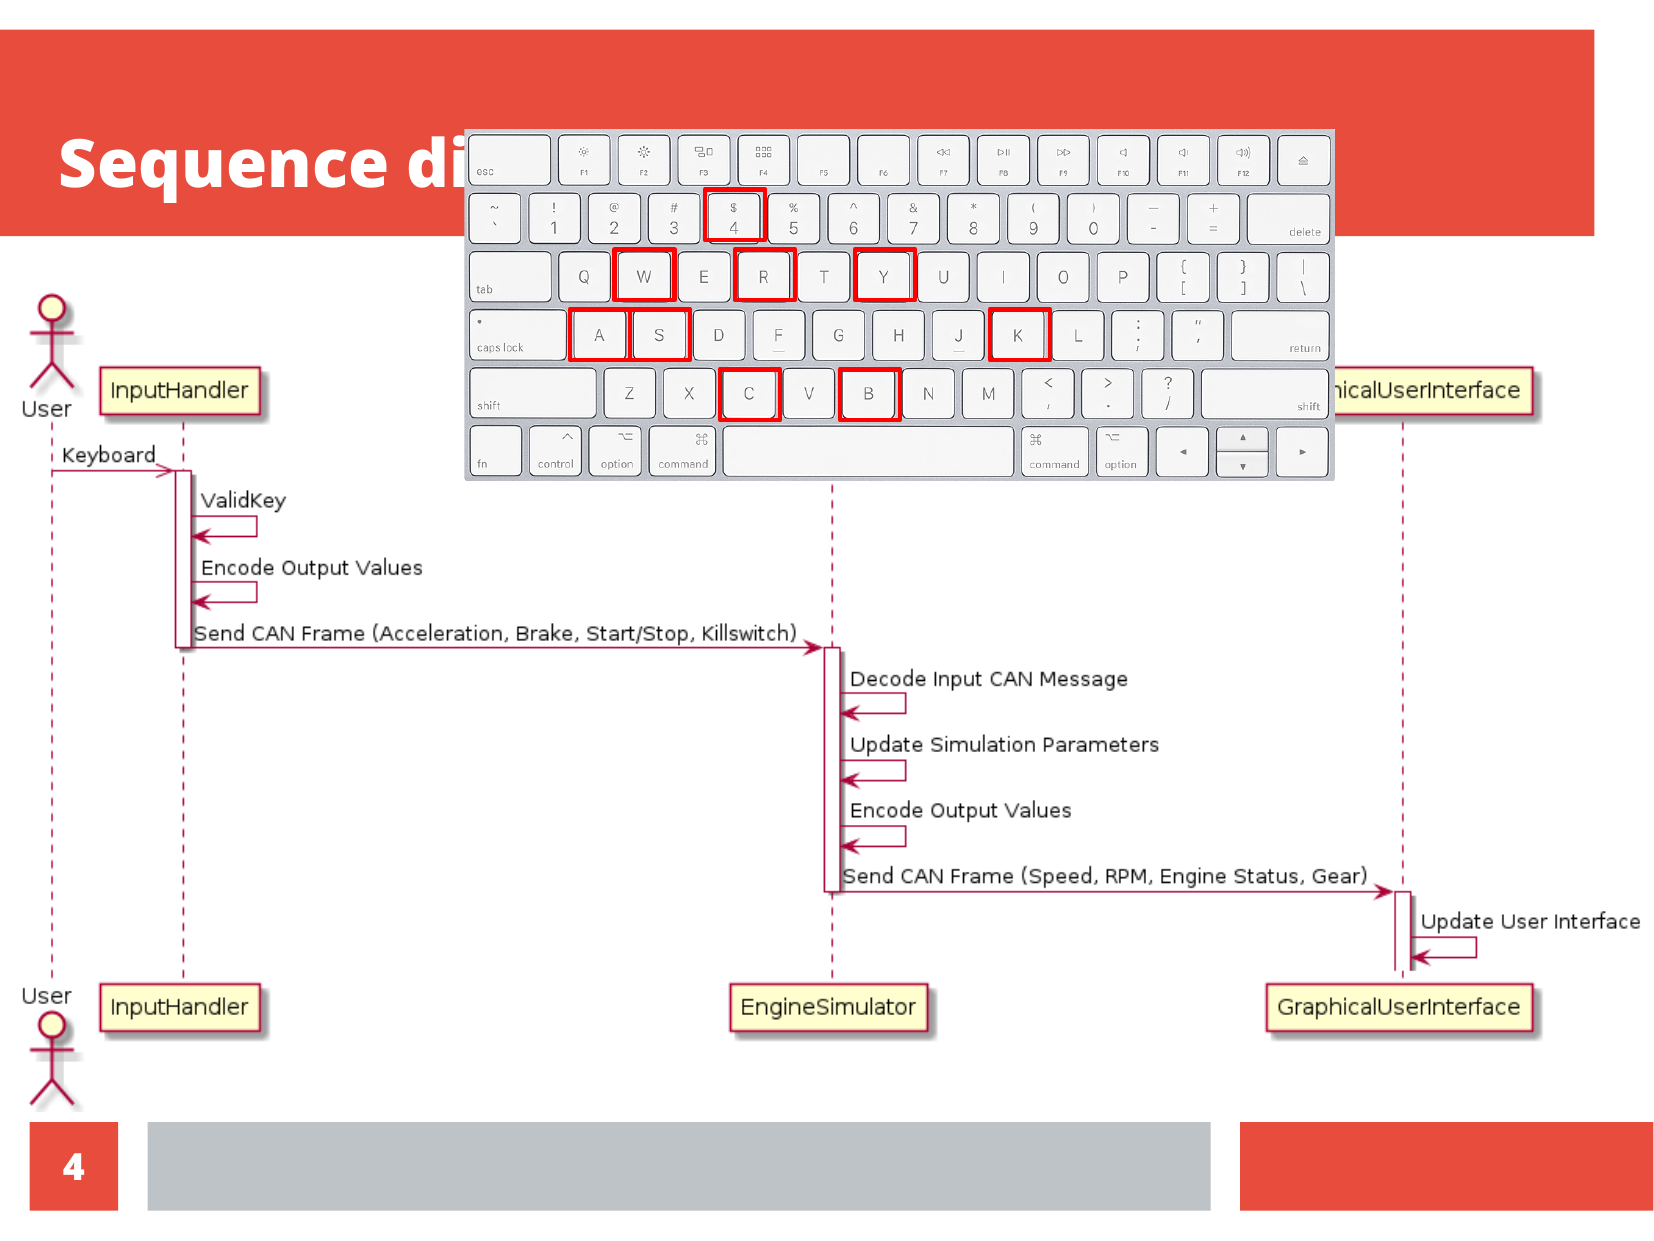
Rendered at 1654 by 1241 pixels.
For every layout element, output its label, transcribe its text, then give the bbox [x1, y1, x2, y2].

title Sequence diagram [59, 59, 1595, 207]
picture [14, 129, 1651, 1112]
